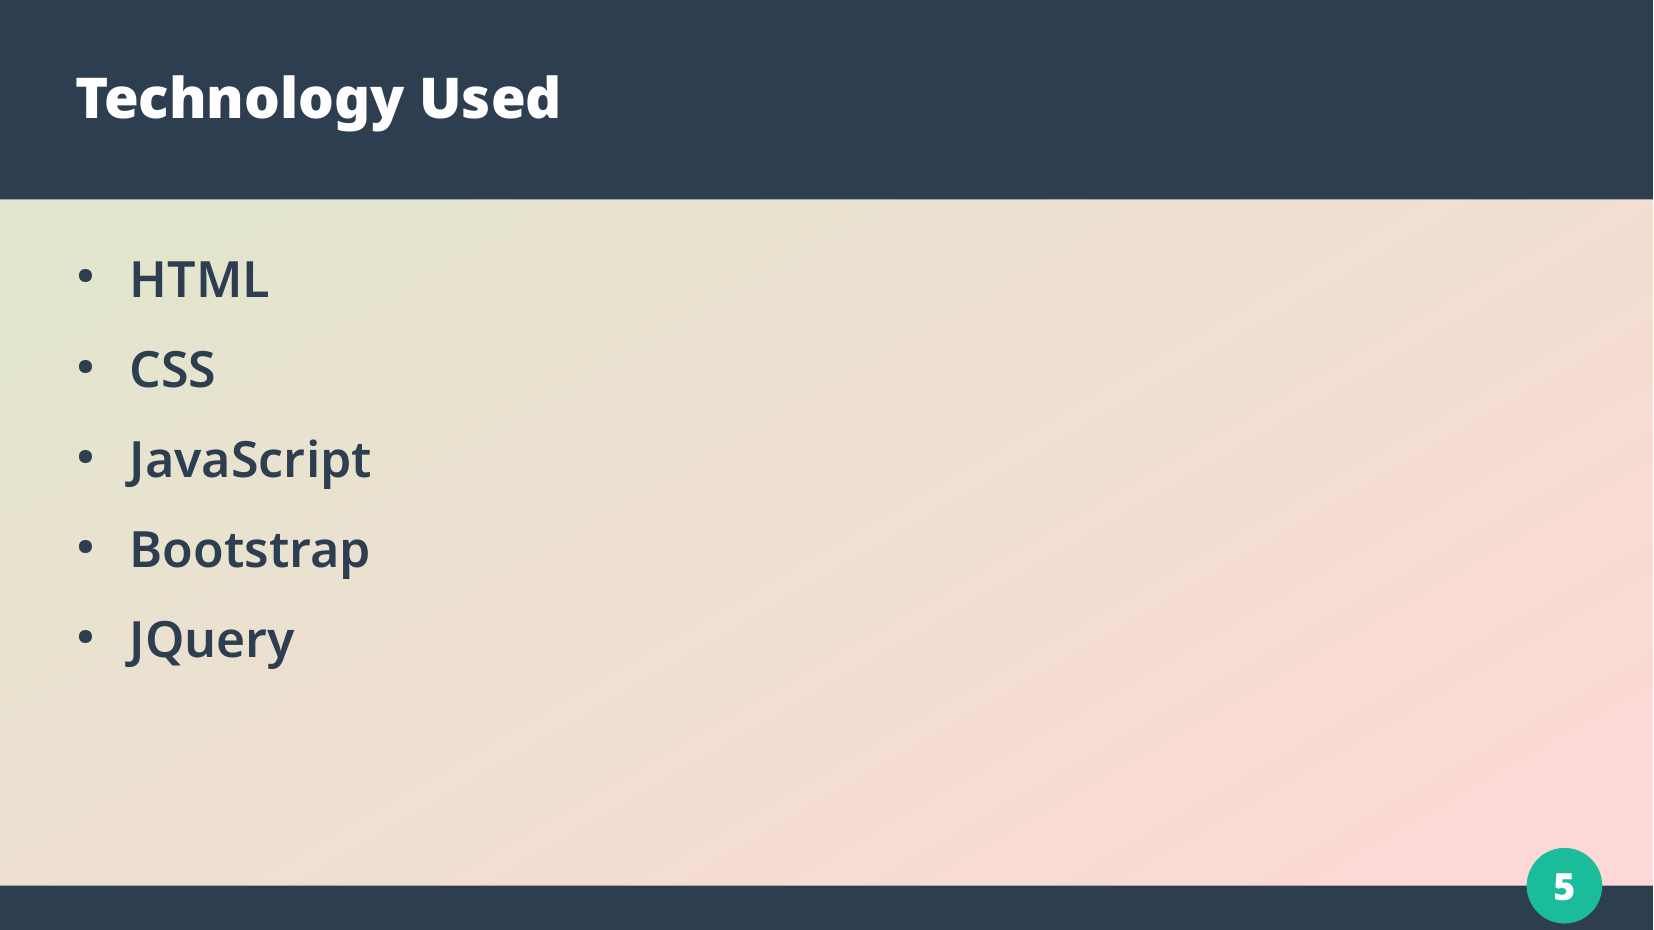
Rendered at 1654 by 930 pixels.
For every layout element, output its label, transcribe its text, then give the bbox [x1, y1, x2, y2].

title Technology Used [75, 37, 1610, 156]
list HTML CSS JavaScript Bootstrap JQuery [58, 243, 1594, 864]
